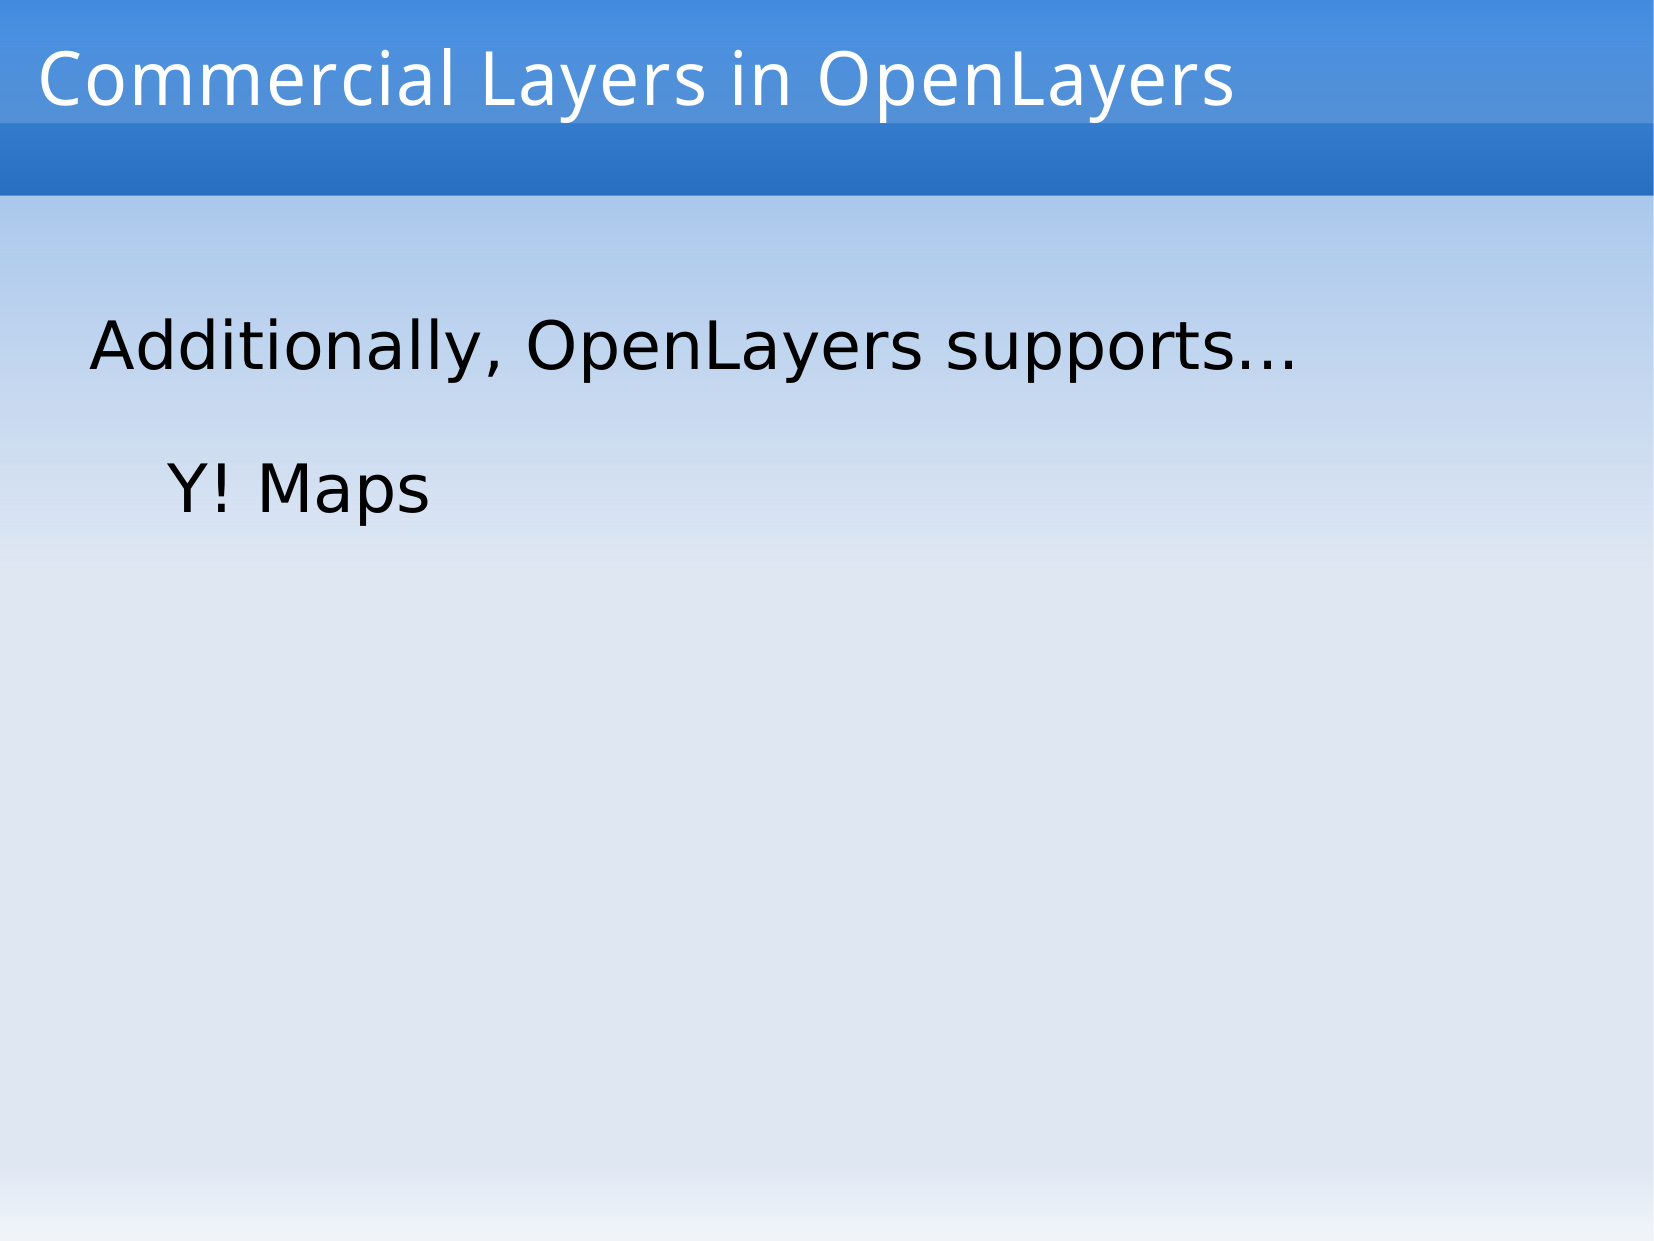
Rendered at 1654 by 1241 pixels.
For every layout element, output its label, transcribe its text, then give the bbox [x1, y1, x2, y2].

text_box Additionally, OpenLayers supports... [75, 300, 1576, 393]
title Commercial Layers in OpenLayers [37, 2, 1463, 151]
picture [0, 0, 1654, 1241]
list Y! Maps [150, 450, 1571, 1094]
